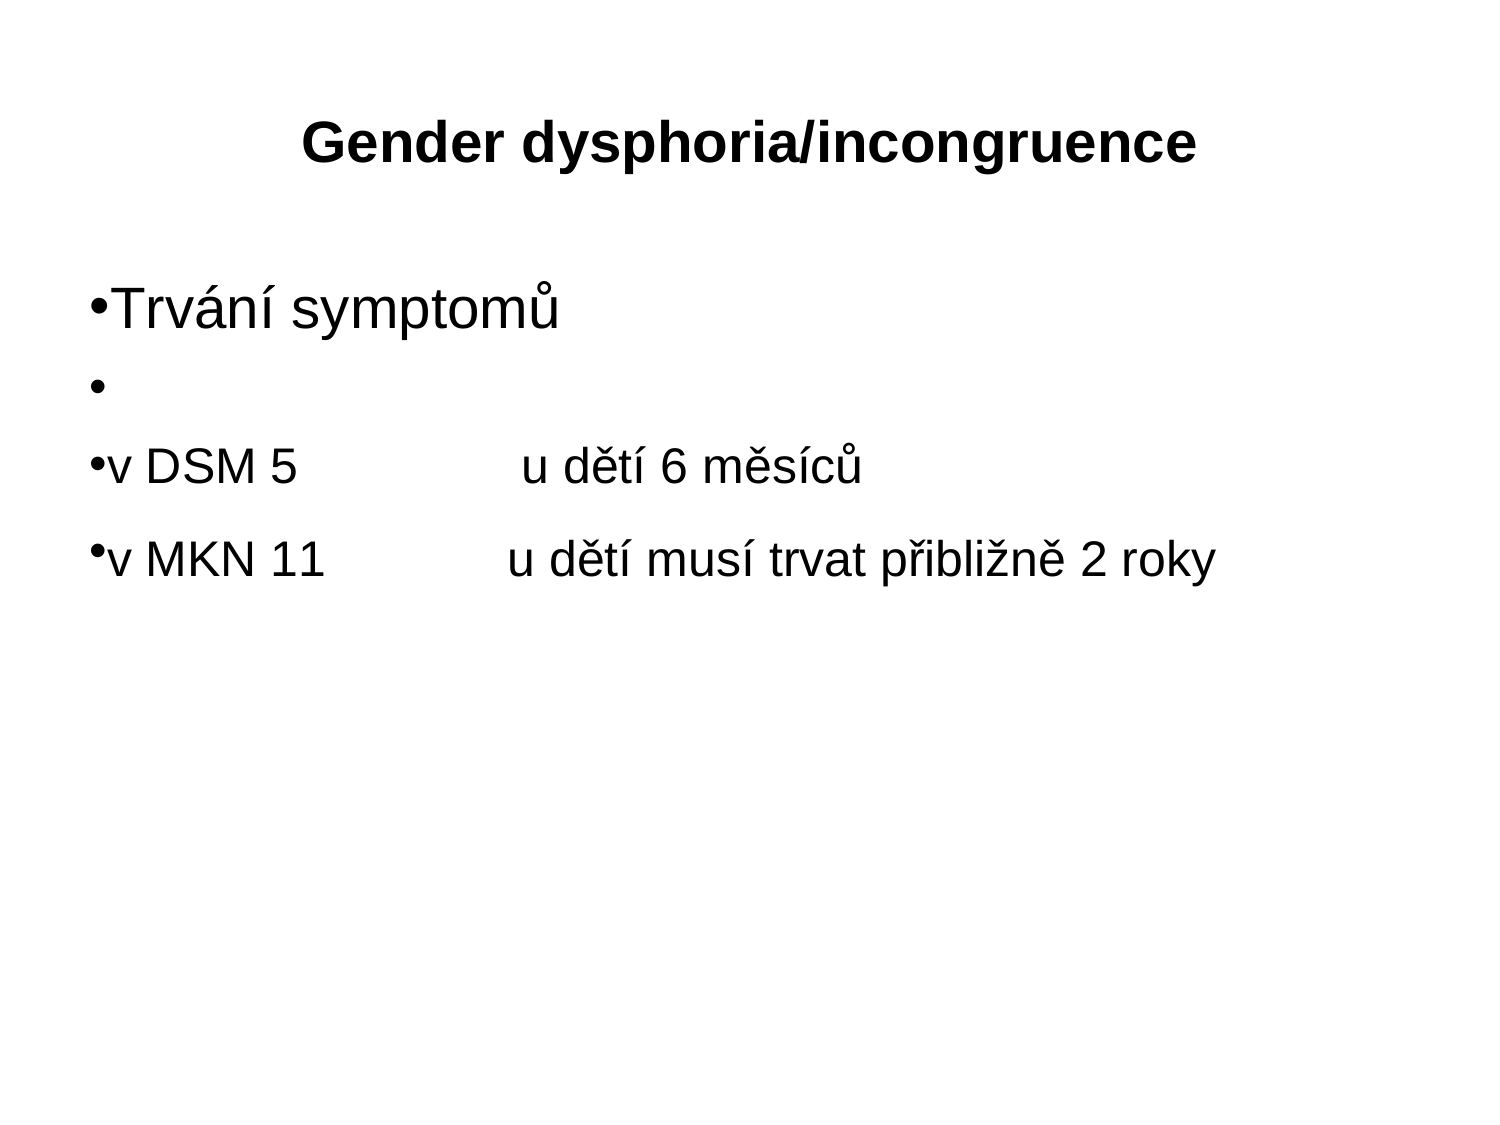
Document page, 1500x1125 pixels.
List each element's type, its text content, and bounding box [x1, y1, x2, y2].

title Gender dysphoria/incongruence [75, 45, 1426, 233]
list Trvání symptomů v DSM 5 u dětí 6 měsíců v MKN 11 u dětí musí trvat přibližně 2 roky [75, 262, 1426, 1005]
